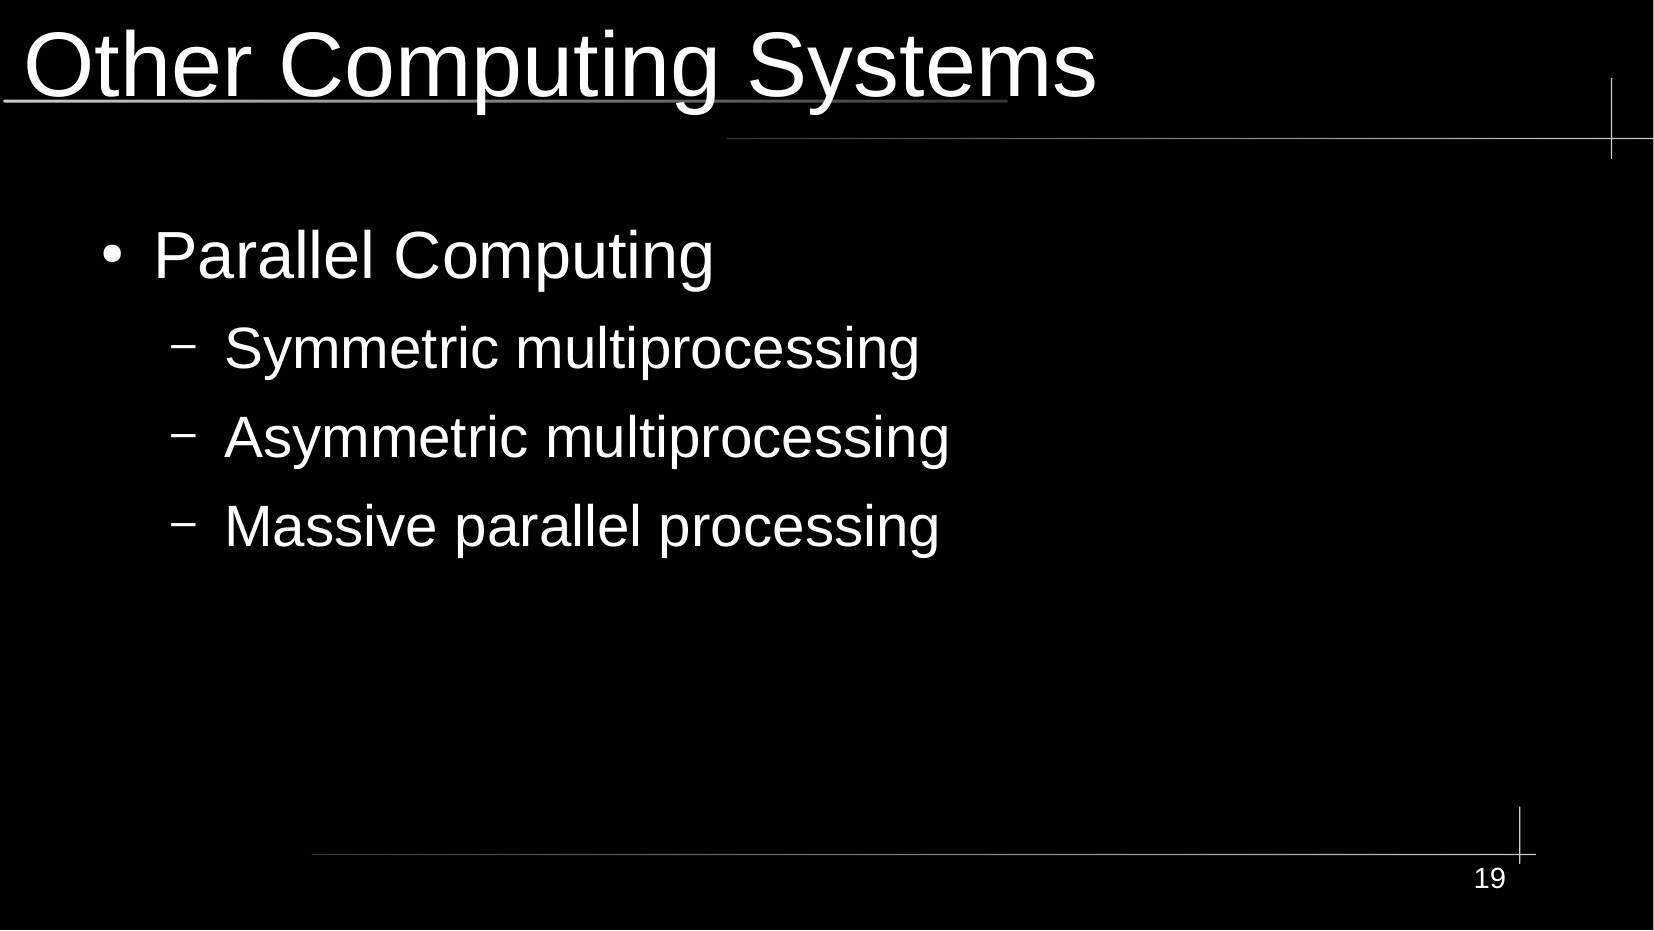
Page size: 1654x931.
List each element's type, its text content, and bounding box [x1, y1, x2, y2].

list Parallel Computing Symmetric multiprocessing Asymmetric multiprocessing Massive parallel processing [82, 217, 1571, 851]
title Other Computing Systems [23, 11, 1589, 119]
